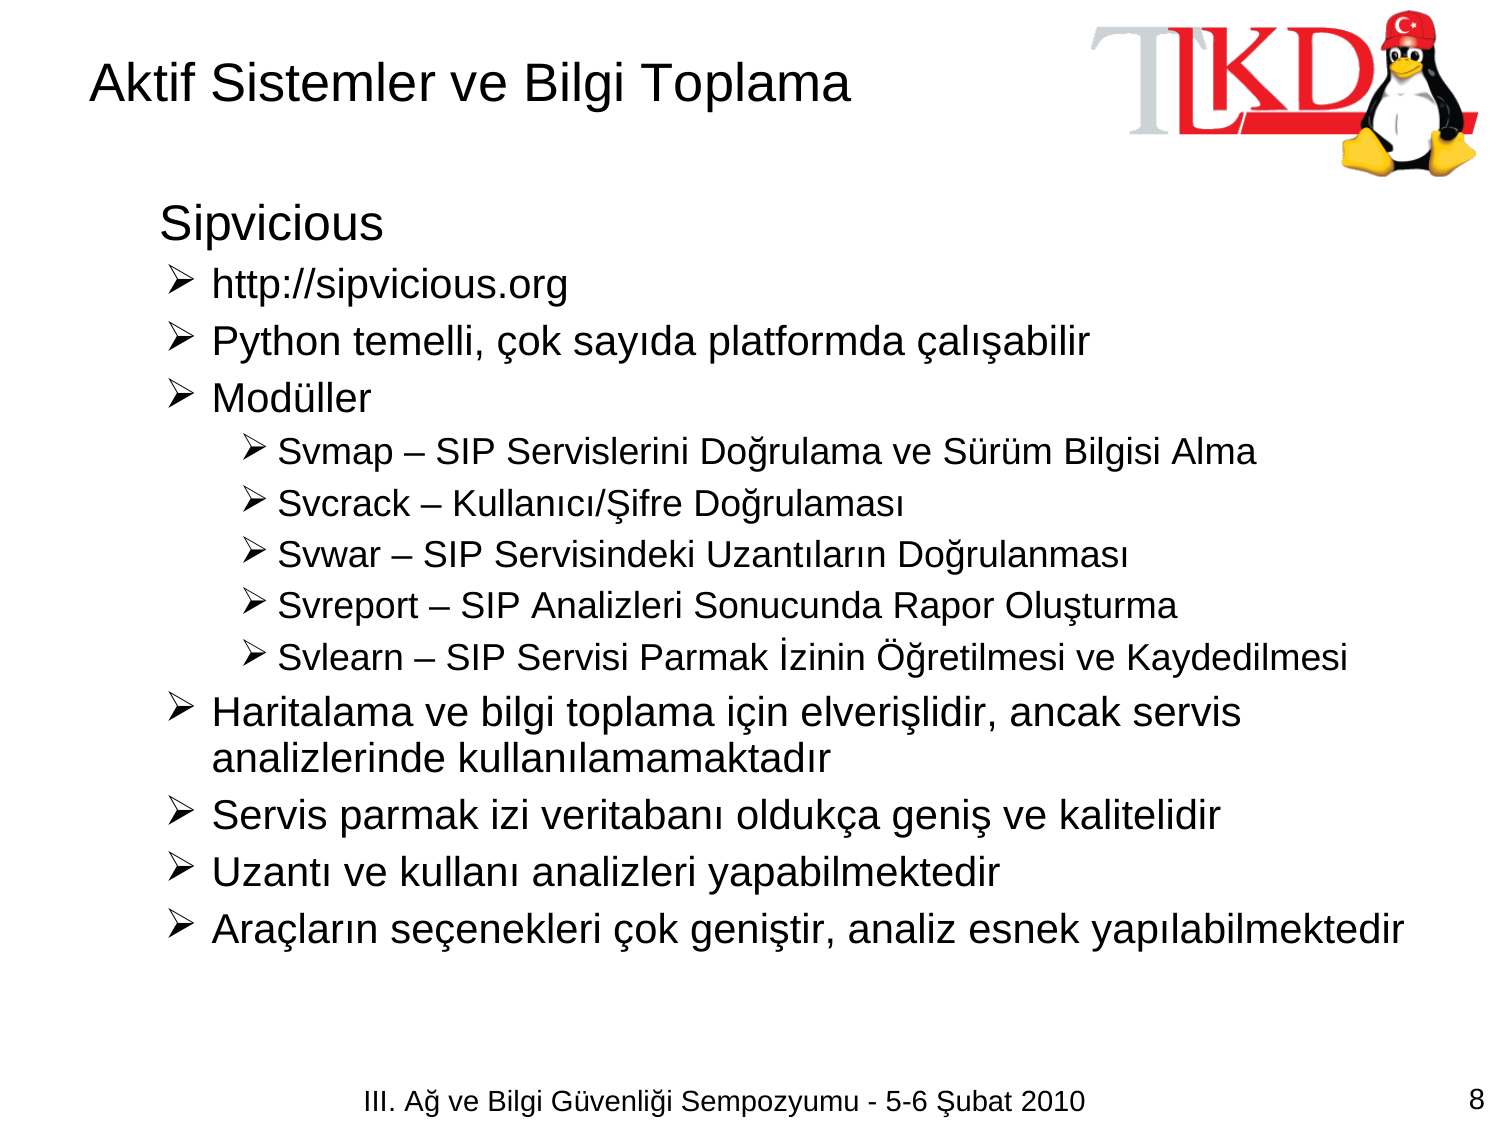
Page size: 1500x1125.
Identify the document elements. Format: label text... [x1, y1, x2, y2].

list Sipvicious http://sipvicious.org Python temelli, çok sayıda platformda çalışabilir Modüller Svmap – SIP Servislerini Doğrulama ve Sürüm Bilgisi Alma Svcrack – Kullanıcı/Şifre Doğrulaması Svwar – SIP Servisindeki Uzantıların Doğrulanması Svreport – SIP Analizleri Sonucunda Rapor Oluşturma Svlearn – SIP Servisi Parmak İzinin Öğretilmesi ve Kaydedilmesi Haritalama ve bilgi toplama için elverişlidir, ancak servis analizlerinde kullanılamamaktadır Servis parmak izi veritabanı oldukça geniş ve kalitelidir Uzantı ve kullanı analizleri yapabilmektedir Araçların seçenekleri çok geniştir, analiz esnek yapılabilmektedir [75, 187, 1426, 1005]
picture [1087, 0, 1491, 188]
title Aktif Sistemler ve Bilgi Toplama [75, 45, 1070, 151]
